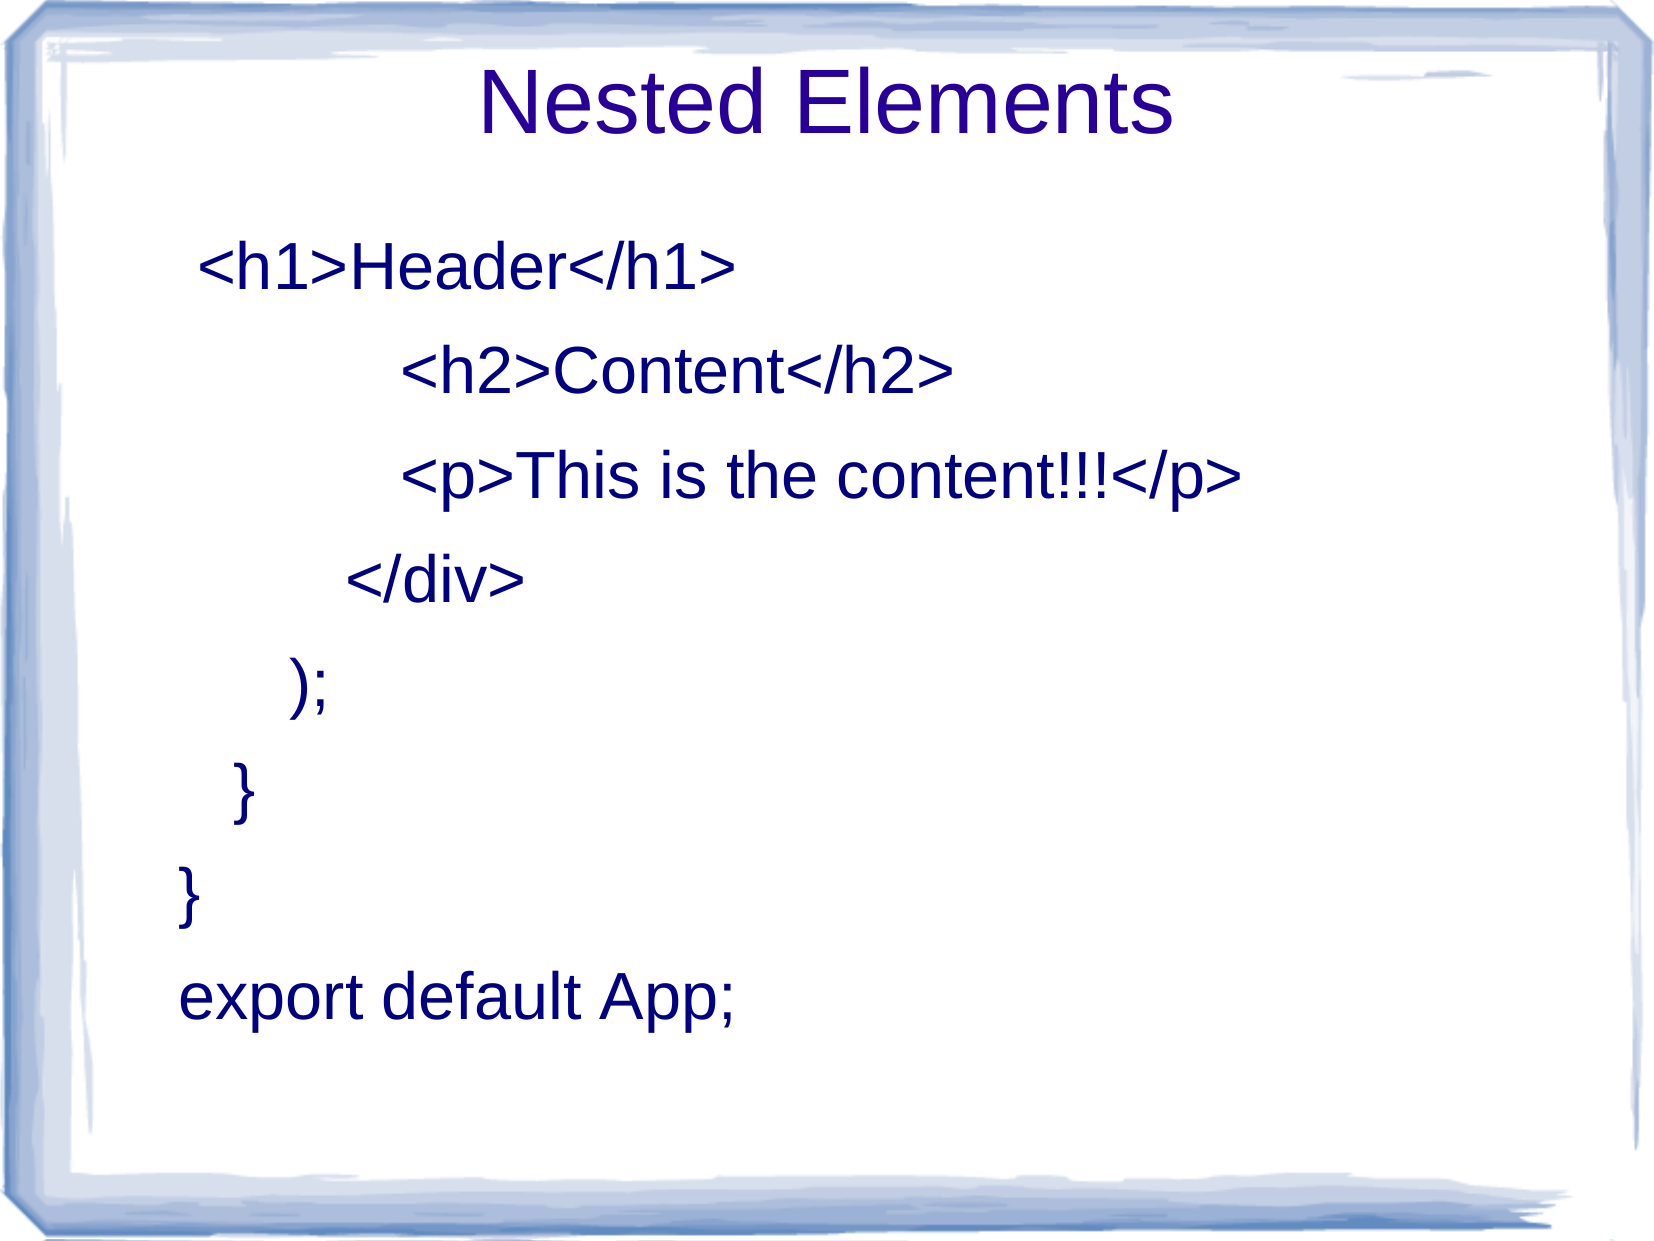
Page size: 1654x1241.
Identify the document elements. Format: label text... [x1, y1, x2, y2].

title Nested Elements [82, 49, 1571, 257]
list <h1>Header</h1> <h2>Content</h2> <p>This is the content!!!</p> </div> ); } } export default App; [178, 229, 1570, 1034]
picture [0, 0, 1654, 1241]
